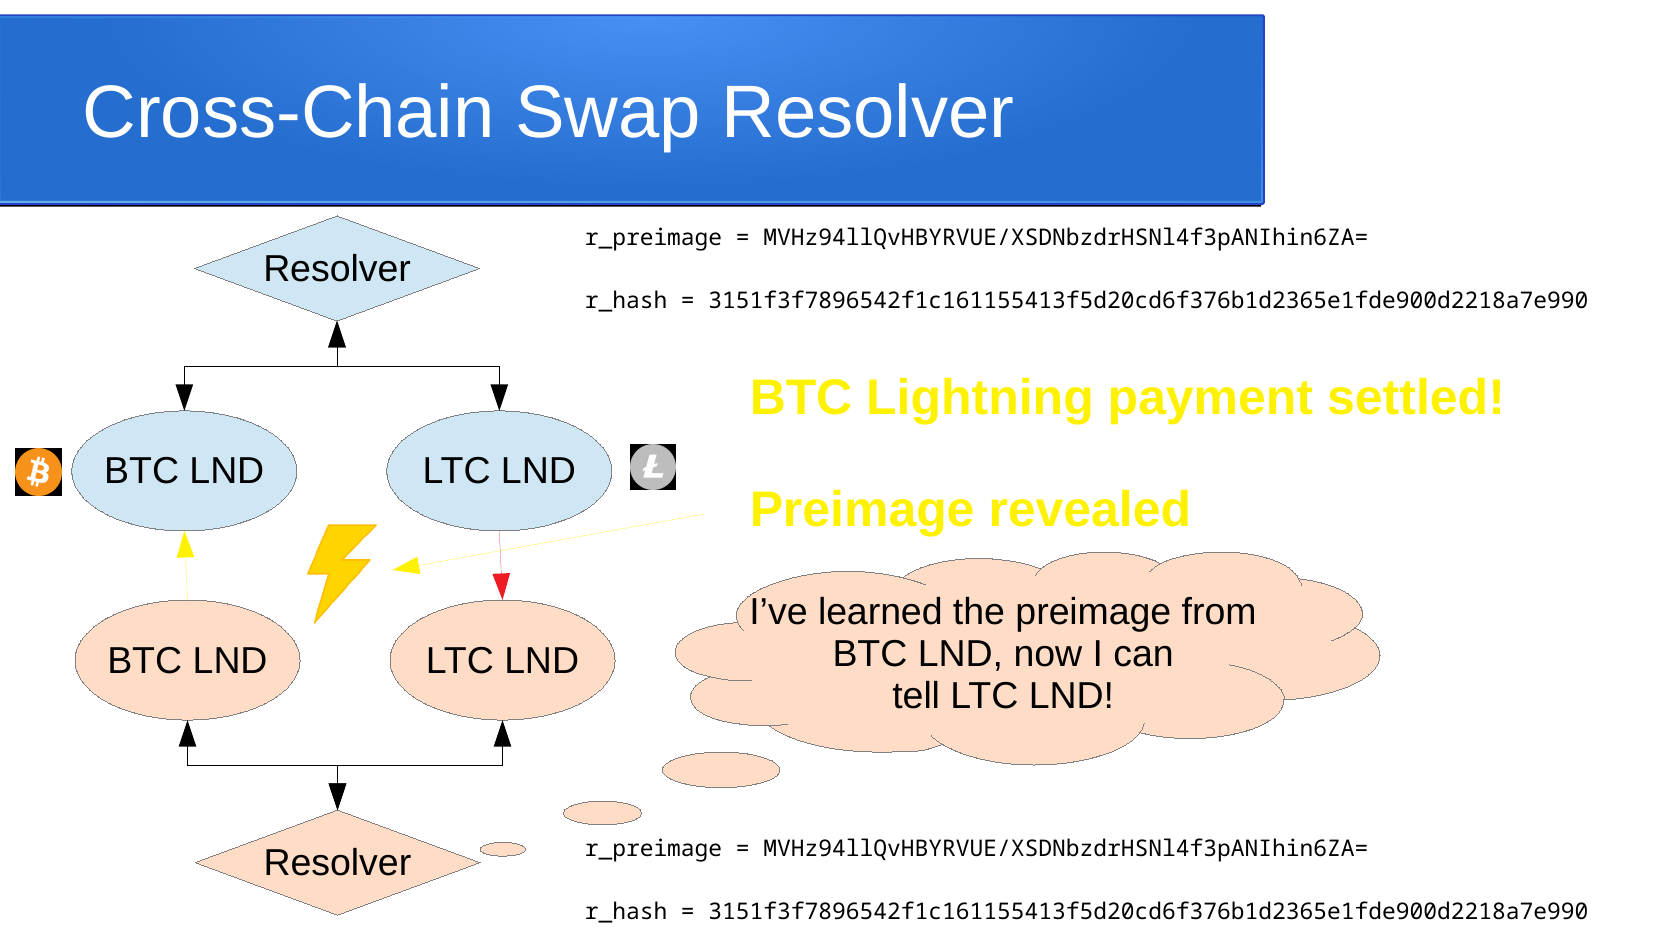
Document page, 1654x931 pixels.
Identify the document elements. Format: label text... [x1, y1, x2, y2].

text_box I’ve learned the preimage from BTC LND, now I can tell LTC LND! [675, 552, 1381, 766]
text_box r_preimage = MVHz94llQvHBYRVUE/XSDNbzdrHSNl4f3pANIhin6ZA= r_hash = 3151f3f7896542f1c161155413f5d20cd6f376b1d2365e1fde900d2218a7e990 [570, 214, 1606, 301]
text_box I’ve learned the preimage from BTC LND, now I can tell LTC LND! [563, 801, 642, 825]
picture [284, 515, 393, 625]
text_box I’ve learned the preimage from BTC LND, now I can tell LTC LND! [662, 752, 780, 788]
picture [630, 444, 676, 490]
title Cross-Chain Swap Resolver [82, 35, 1235, 189]
text_box LTC LND [390, 600, 616, 721]
text_box Resolver [194, 215, 480, 321]
text_box BTC Lightning payment settled! Preimage revealed [735, 362, 1546, 601]
picture [15, 448, 62, 496]
text_box BTC LND [71, 410, 297, 531]
text_box BTC LND [75, 600, 301, 721]
text_box r_preimage = MVHz94llQvHBYRVUE/XSDNbzdrHSNl4f3pANIhin6ZA= r_hash = 3151f3f7896542f1c161155413f5d20cd6f376b1d2365e1fde900d2218a7e990 [570, 825, 1606, 911]
text_box Resolver [195, 810, 481, 916]
text_box LTC LND [386, 410, 612, 531]
